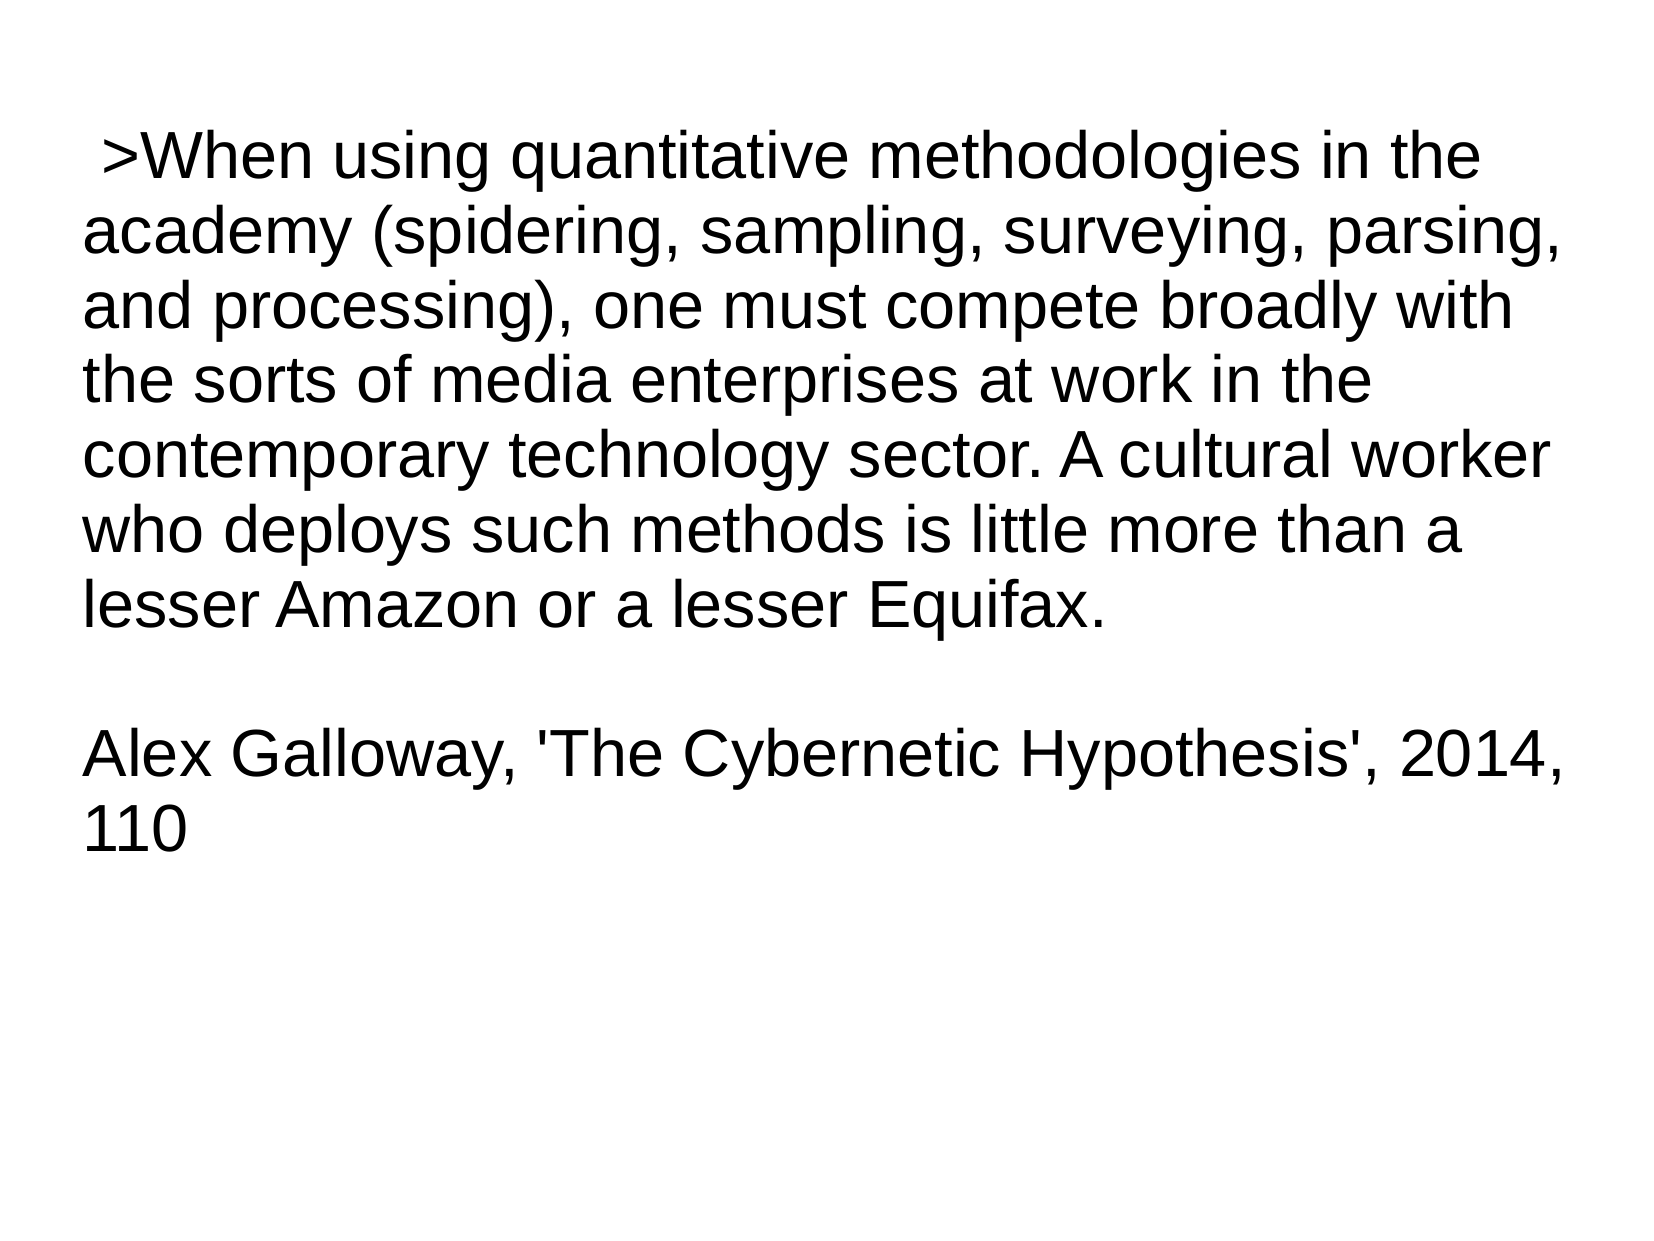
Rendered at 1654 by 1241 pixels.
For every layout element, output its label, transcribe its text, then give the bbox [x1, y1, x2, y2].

subtitle >When using quantitative methodologies in the academy (spidering, sampling, surveying, parsing, and processing), one must compete broadly with the sorts of media enterprises at work in the contemporary technology sector. A cultural worker who deploys such methods is little more than a lesser Amazon or a lesser Equifax. Alex Galloway, 'The Cybernetic Hypothesis', 2014, 110 [82, 49, 1571, 1010]
